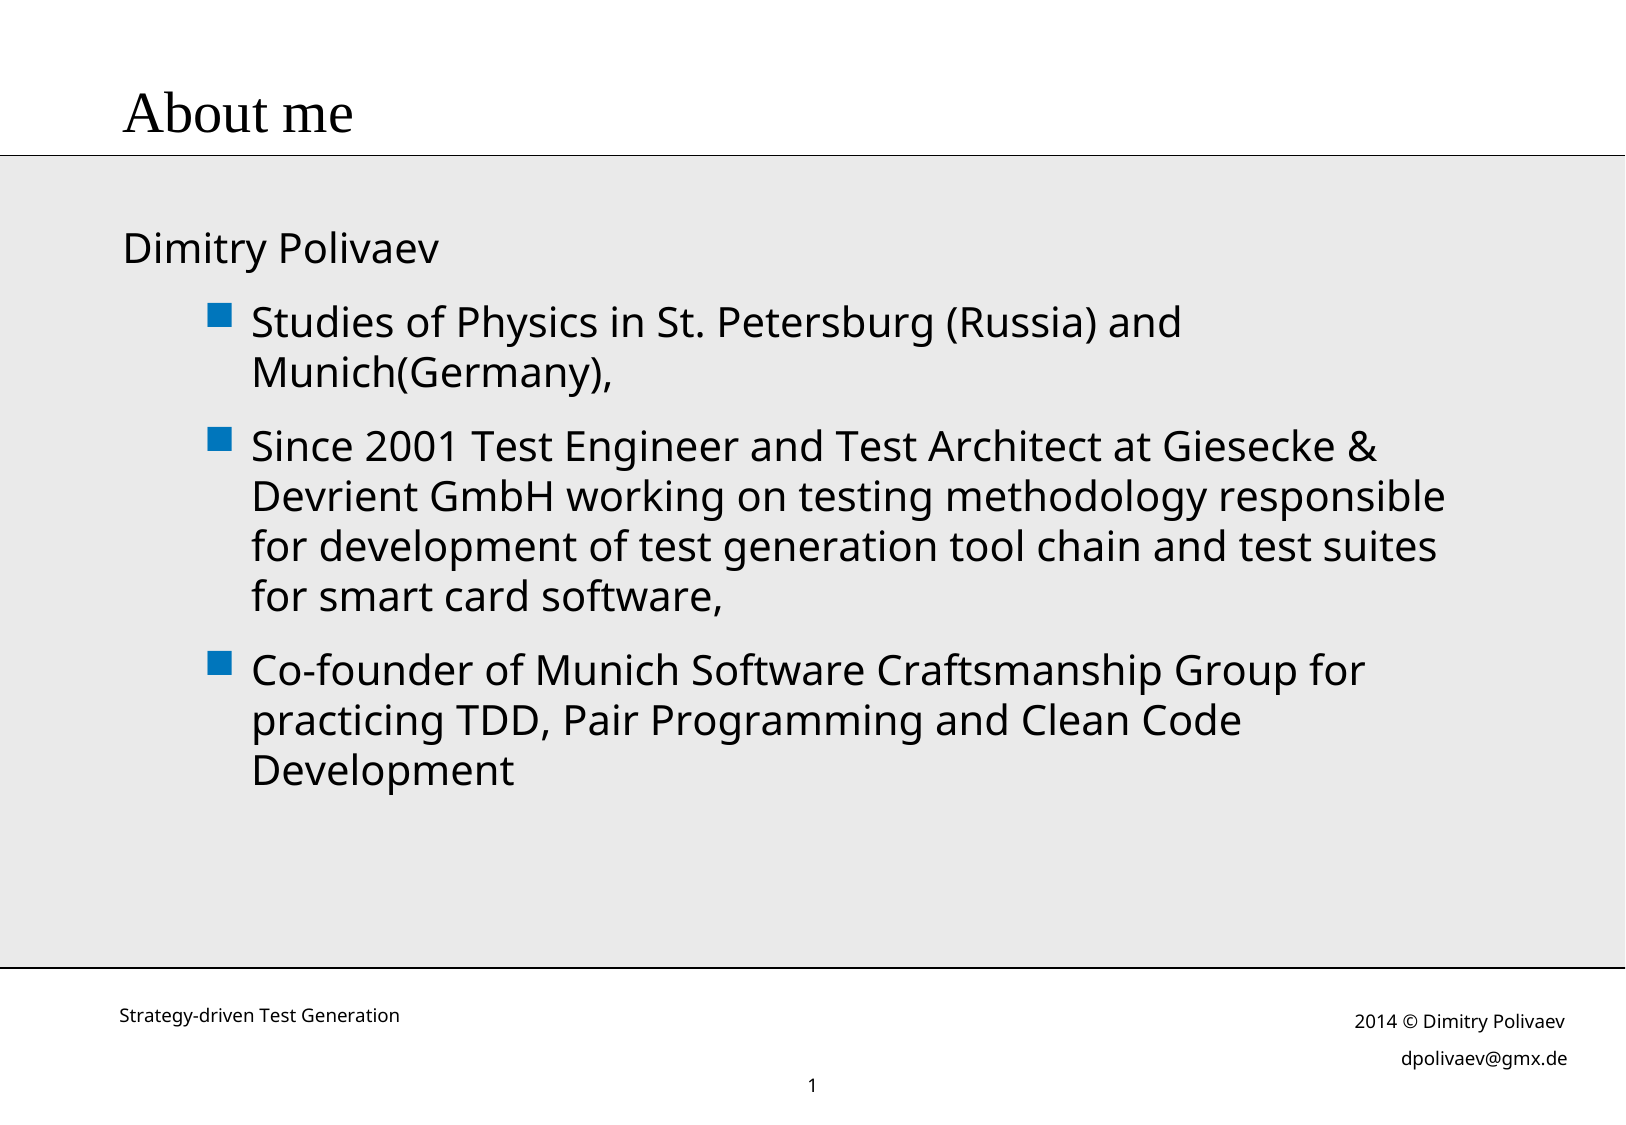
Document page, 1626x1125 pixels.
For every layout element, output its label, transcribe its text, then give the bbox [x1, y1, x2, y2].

title About me [122, 70, 1501, 145]
list Dimitry Polivaev Studies of Physics in St. Petersburg (Russia) and Munich(Germany), Since 2001 Test Engineer and Test Architect at Giesecke & Devrient GmbH working on testing methodology responsible for development of test generation tool chain and test suites for smart card software, Co-founder of Munich Software Craftsmanship Group for practicing TDD, Pair Programming and Clean Code Development [122, 222, 1501, 875]
